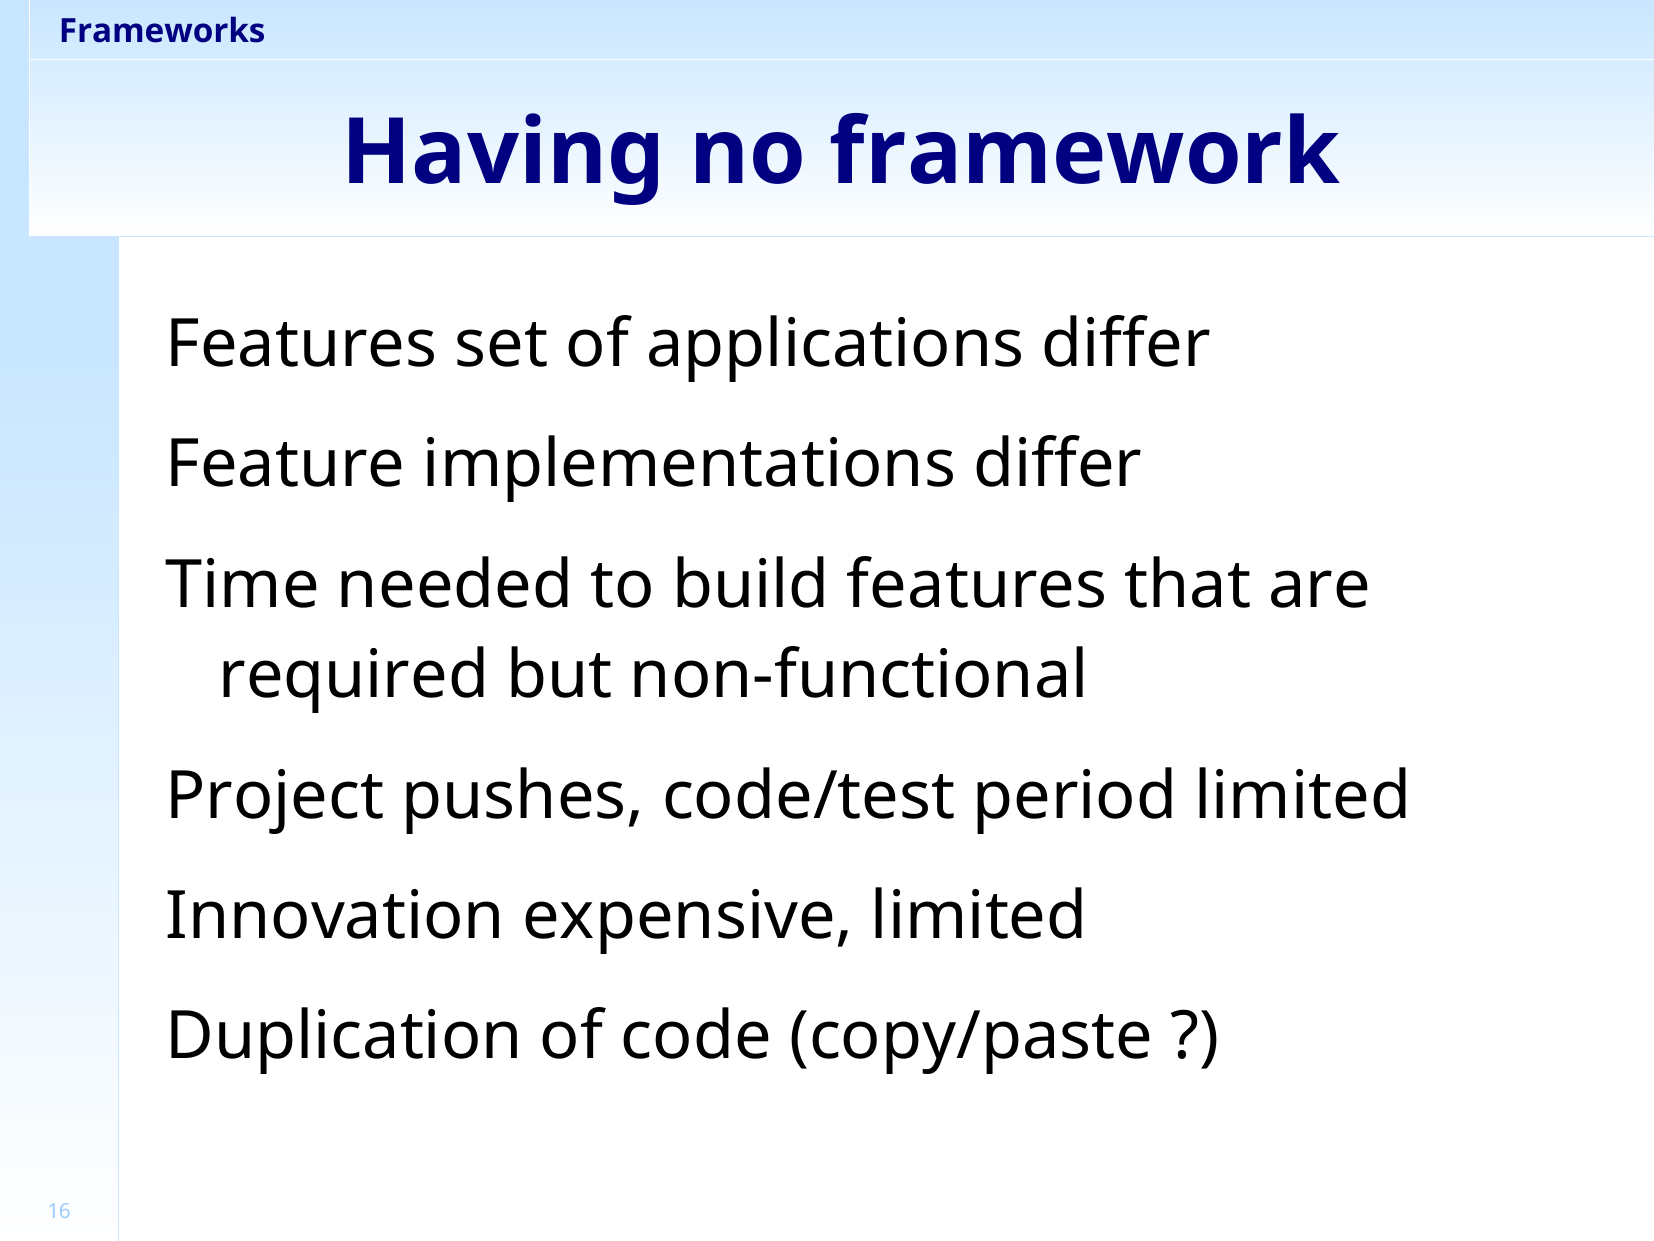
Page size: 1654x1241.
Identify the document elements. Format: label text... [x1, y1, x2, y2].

title Having no framework [29, 59, 1654, 237]
list Features set of applications differ Feature implementations differ Time needed to build features that are required but non-functional Project pushes, code/test period limited Innovation expensive, limited Duplication of code (copy/paste ?) [147, 295, 1625, 1182]
title Frameworks [59, 0, 355, 60]
